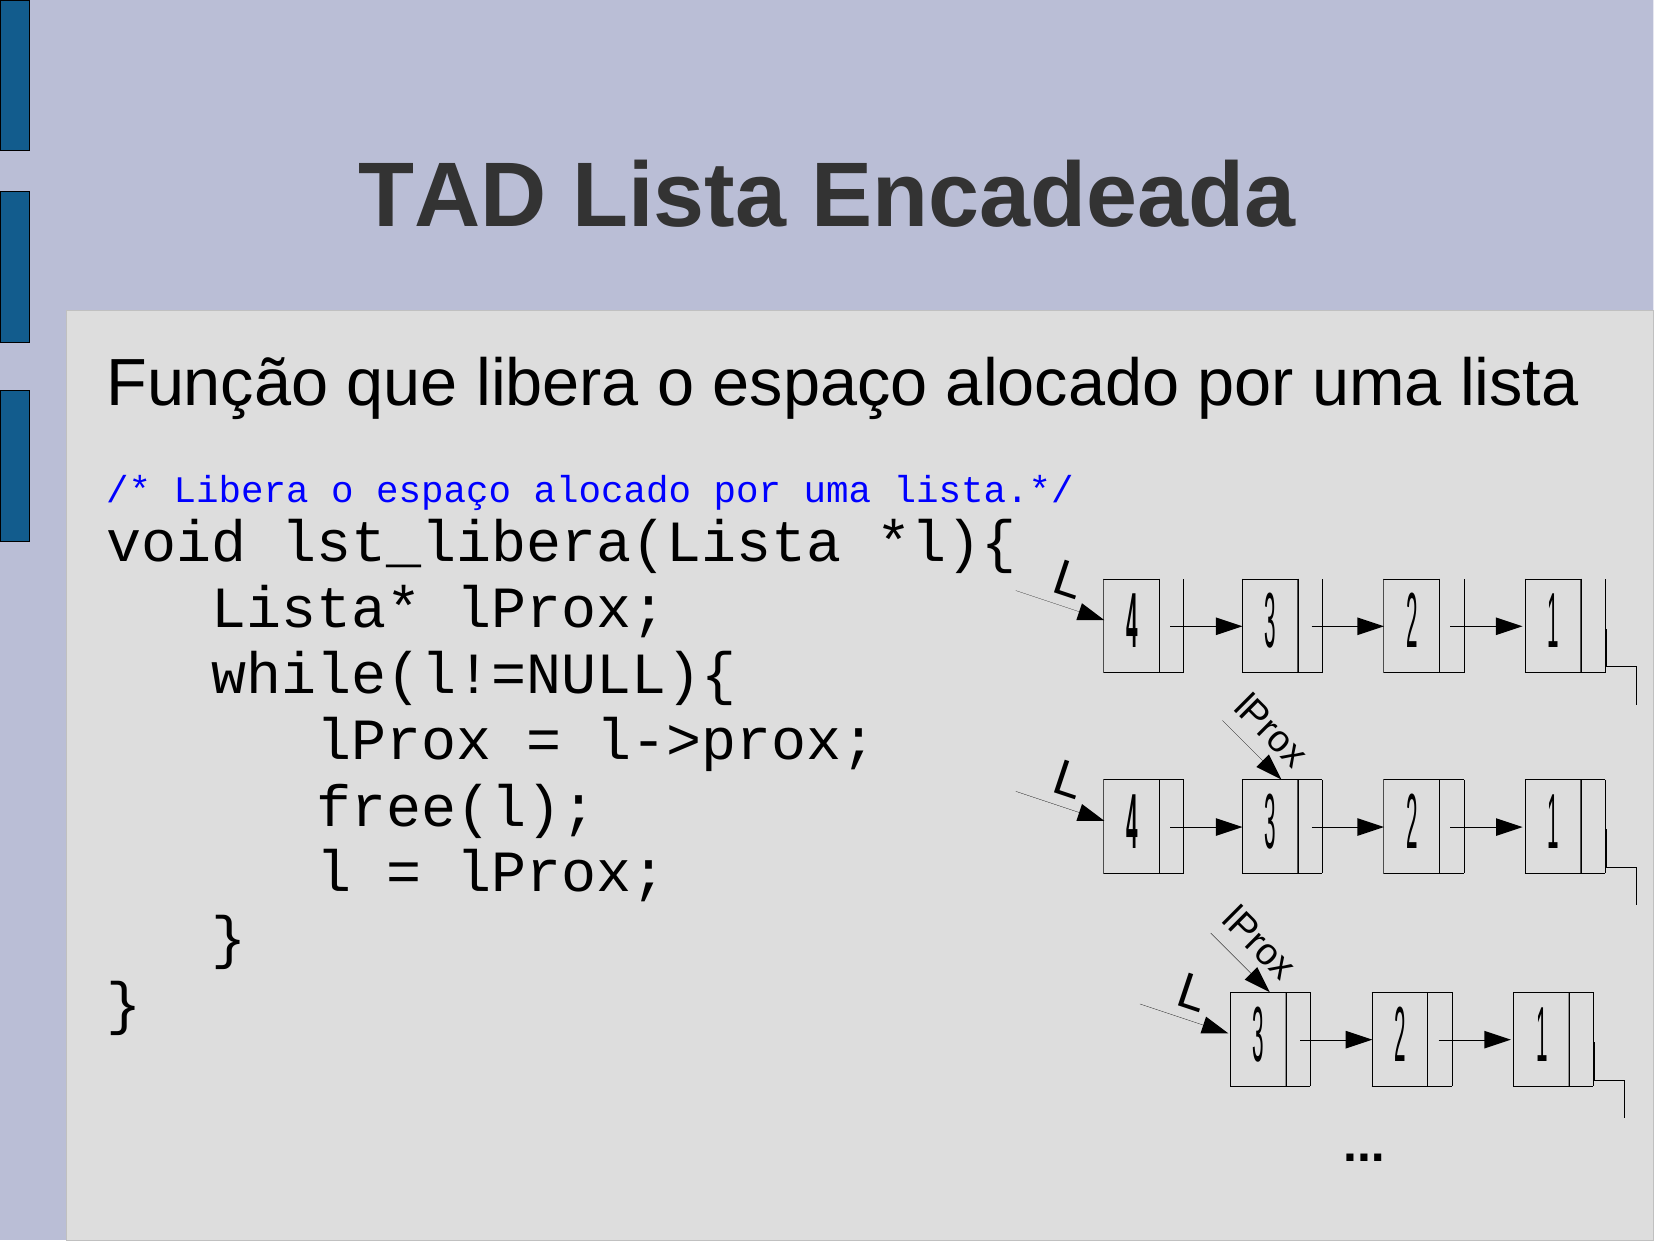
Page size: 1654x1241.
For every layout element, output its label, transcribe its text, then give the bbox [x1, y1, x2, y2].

list /* Libera o espaço alocado por uma lista.*/ void lst_libera(Lista *l){ Lista* lProx; while(l!=NULL){ lProx = l->prox; free(l); l = lProx; } } [88, 470, 1152, 1081]
list Função que libera o espaço alocado por uma lista [88, 344, 1595, 473]
chart [1383, 779, 1465, 880]
title TAD Lista Encadeada [121, 91, 1534, 299]
chart [1513, 992, 1595, 1093]
chart [1383, 578, 1465, 680]
chart [1524, 578, 1607, 680]
chart [1241, 779, 1324, 880]
chart [1241, 578, 1324, 680]
chart [1230, 992, 1312, 1093]
text_box ... [1343, 1116, 1386, 1174]
chart [1371, 992, 1454, 1093]
chart [1103, 578, 1185, 680]
chart [1103, 779, 1185, 880]
chart [1524, 779, 1607, 880]
